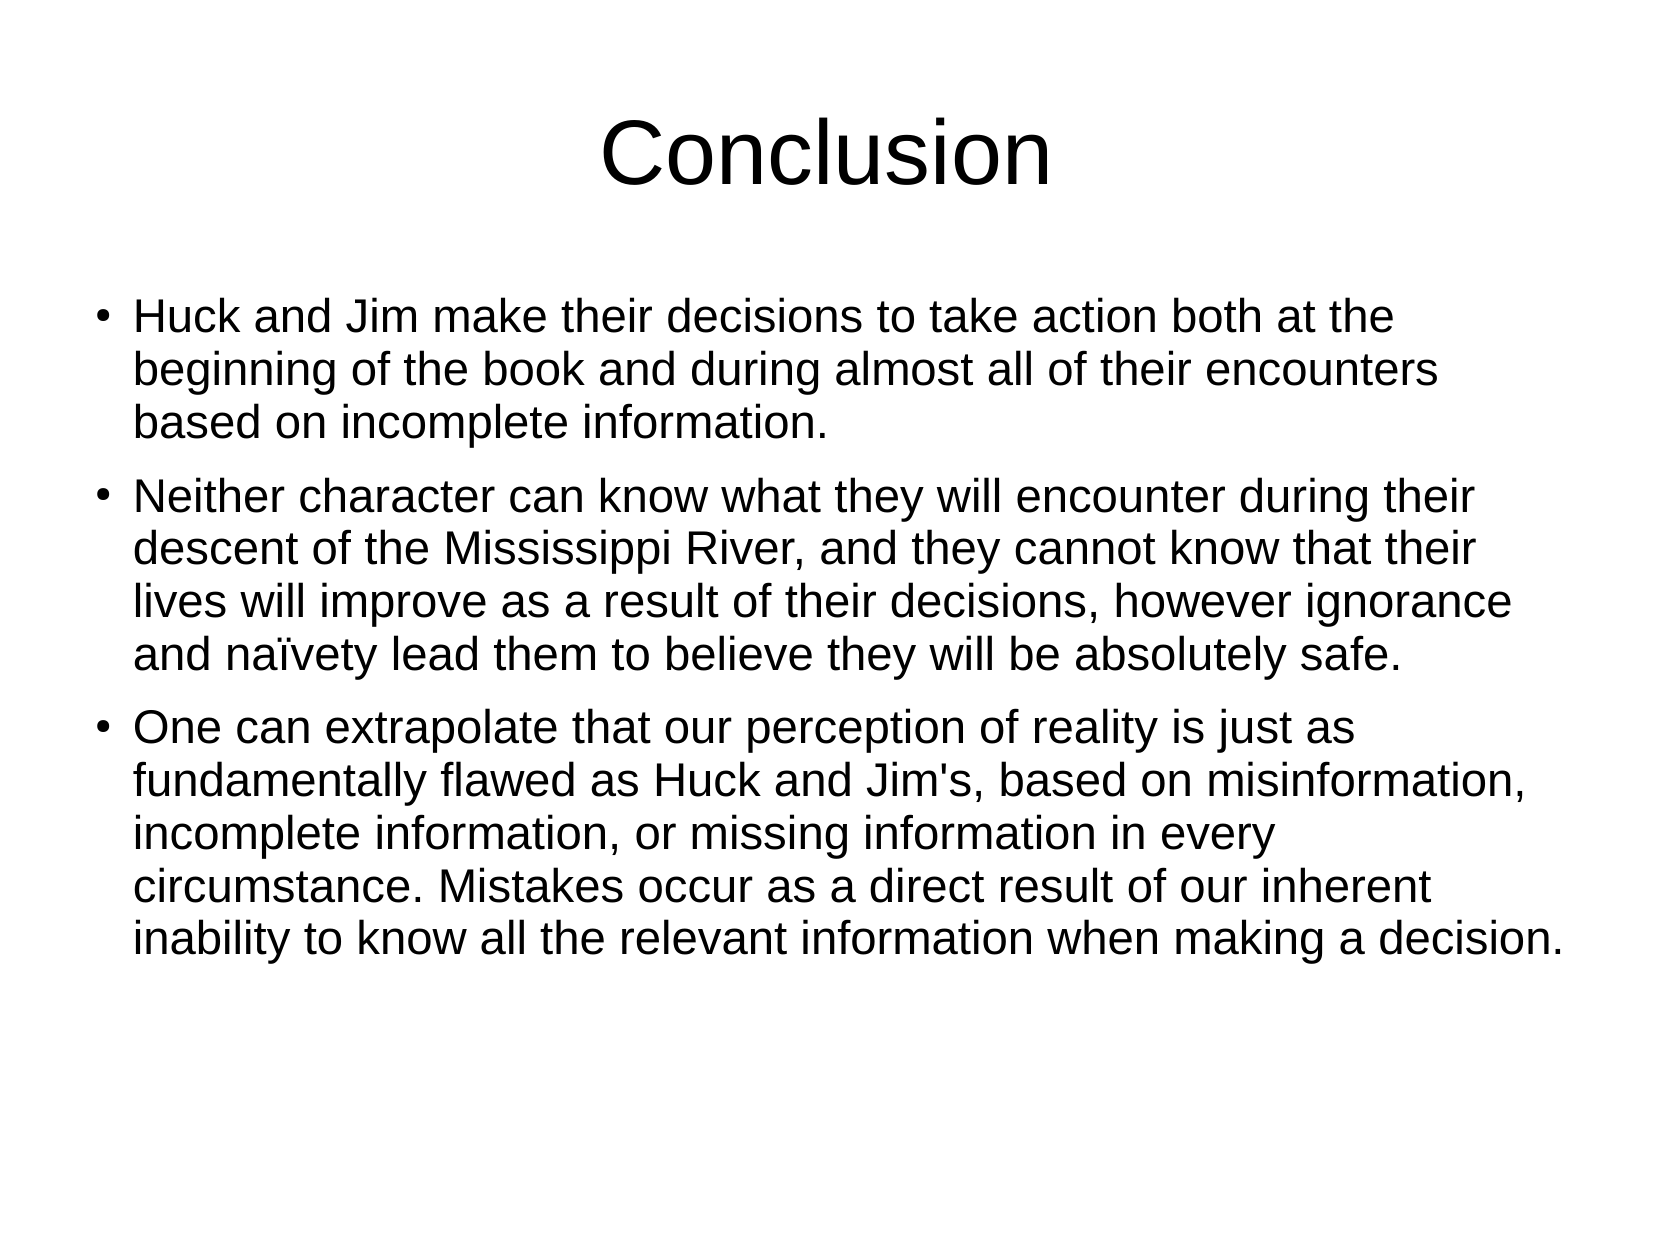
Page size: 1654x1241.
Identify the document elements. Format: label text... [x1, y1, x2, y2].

title Conclusion [82, 49, 1571, 257]
list Huck and Jim make their decisions to take action both at the beginning of the book and during almost all of their encounters based on incomplete information. Neither character can know what they will encounter during their descent of the Mississippi River, and they cannot know that their lives will improve as a result of their decisions, however ignorance and naïvety lead them to believe they will be absolutely safe. One can extrapolate that our perception of reality is just as fundamentally flawed as Huck and Jim's, based on misinformation, incomplete information, or missing information in every circumstance. Mistakes occur as a direct result of our inherent inability to know all the relevant information when making a decision. [82, 290, 1571, 1010]
